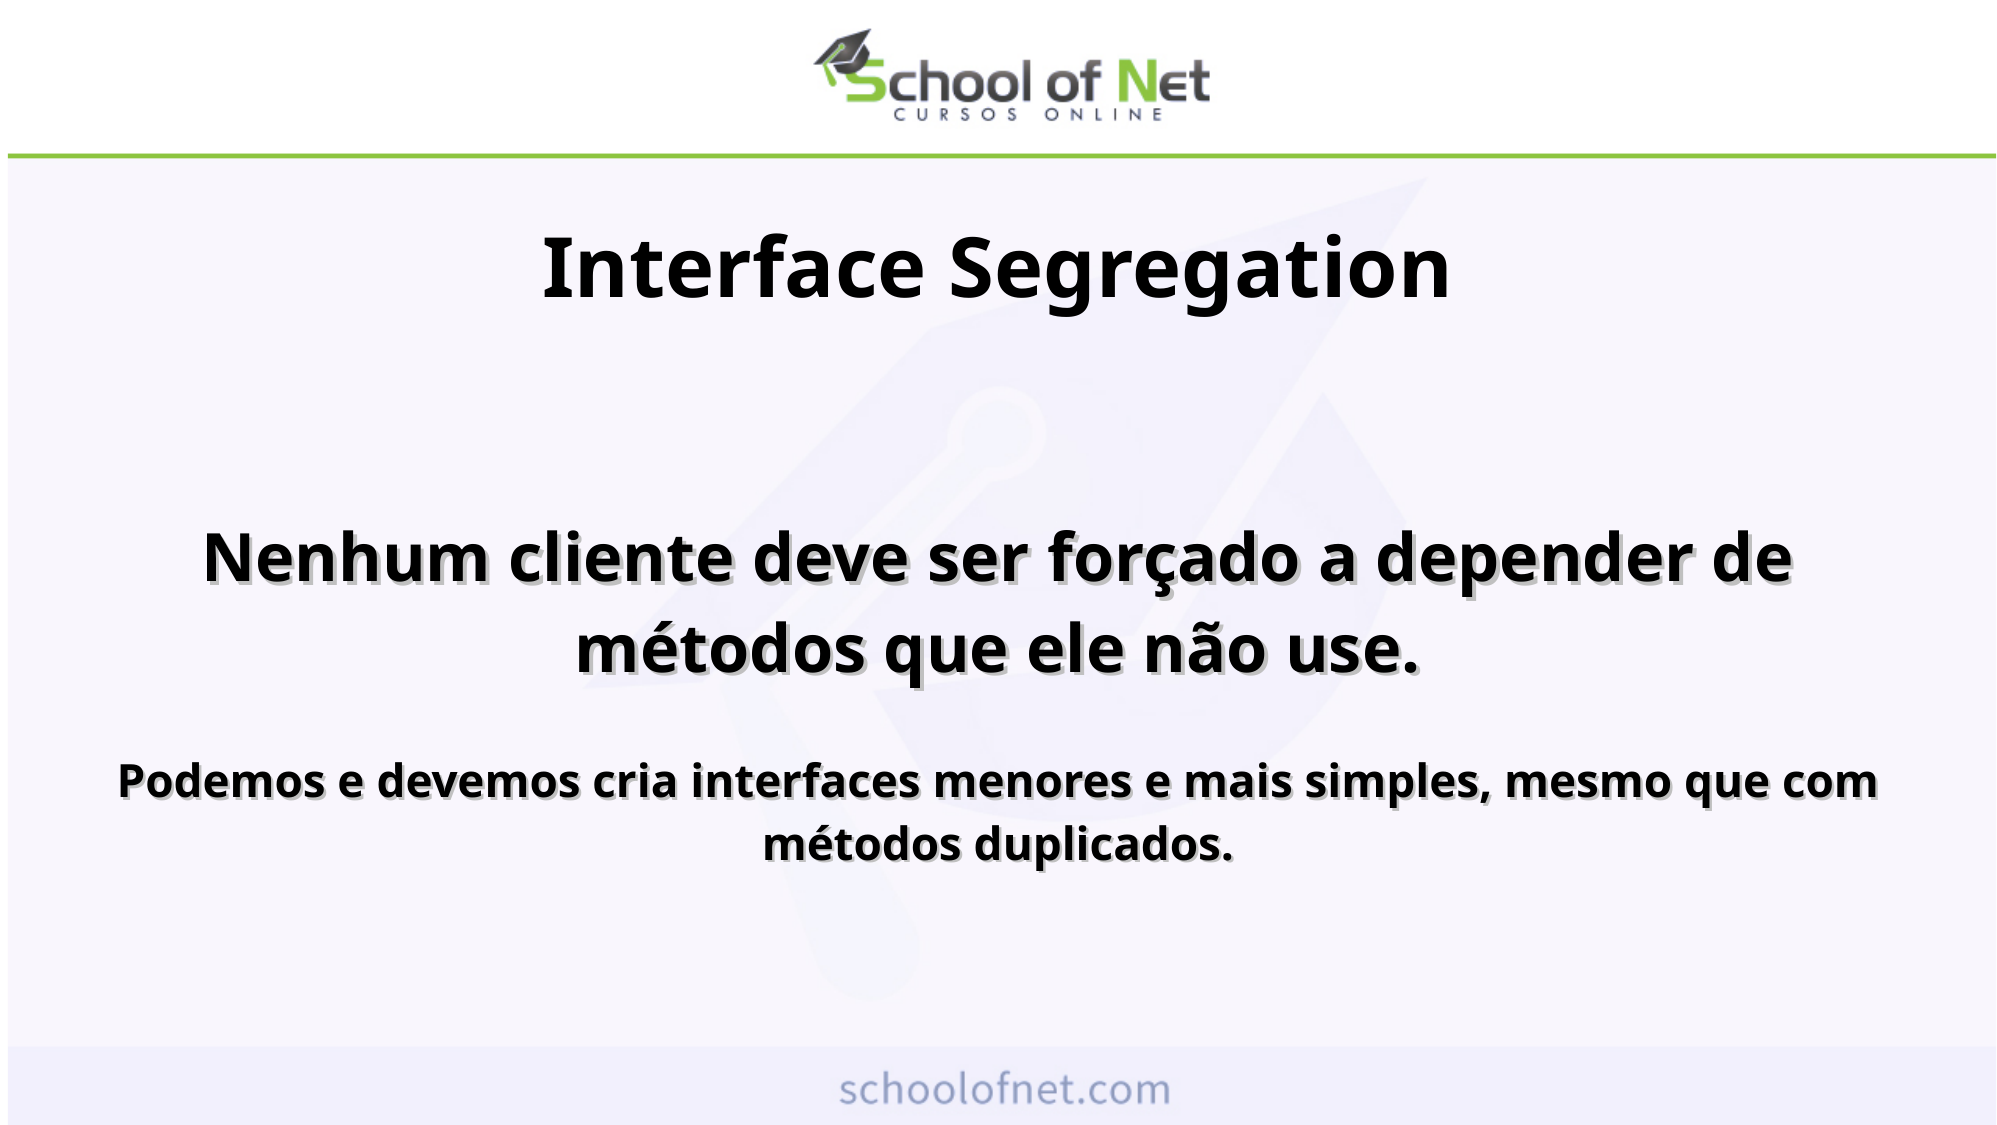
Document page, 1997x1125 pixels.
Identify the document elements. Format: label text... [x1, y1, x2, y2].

title Interface Segregation [99, 171, 1897, 360]
picture [7, 5, 1997, 1125]
subtitle Nenhum cliente deve ser forçado a depender de métodos que ele não use. Podemos e devemos cria interfaces menores e mais simples, mesmo que com métodos duplicados. [99, 377, 1897, 1006]
